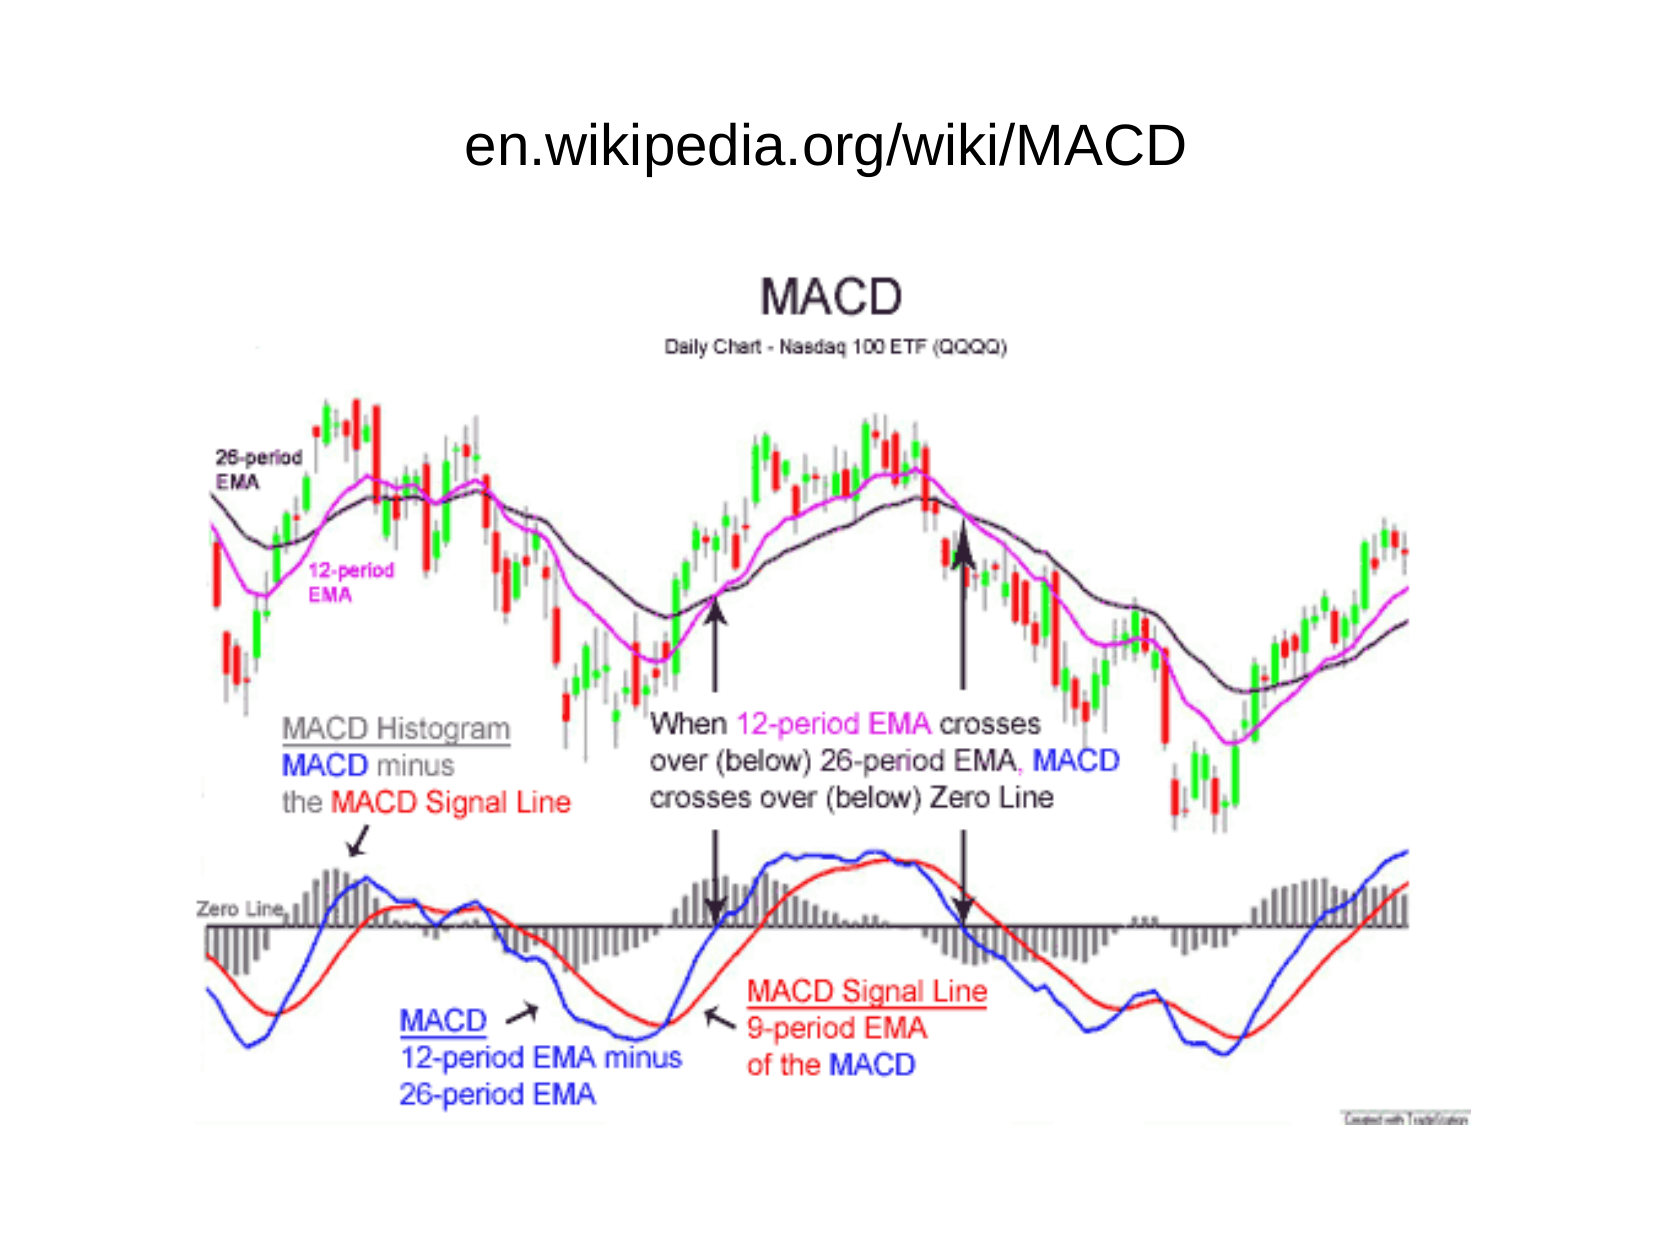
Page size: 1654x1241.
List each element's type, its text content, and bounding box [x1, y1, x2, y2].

picture [195, 266, 1471, 1126]
text_box en.wikipedia.org/wiki/MACD [450, 105, 1231, 185]
